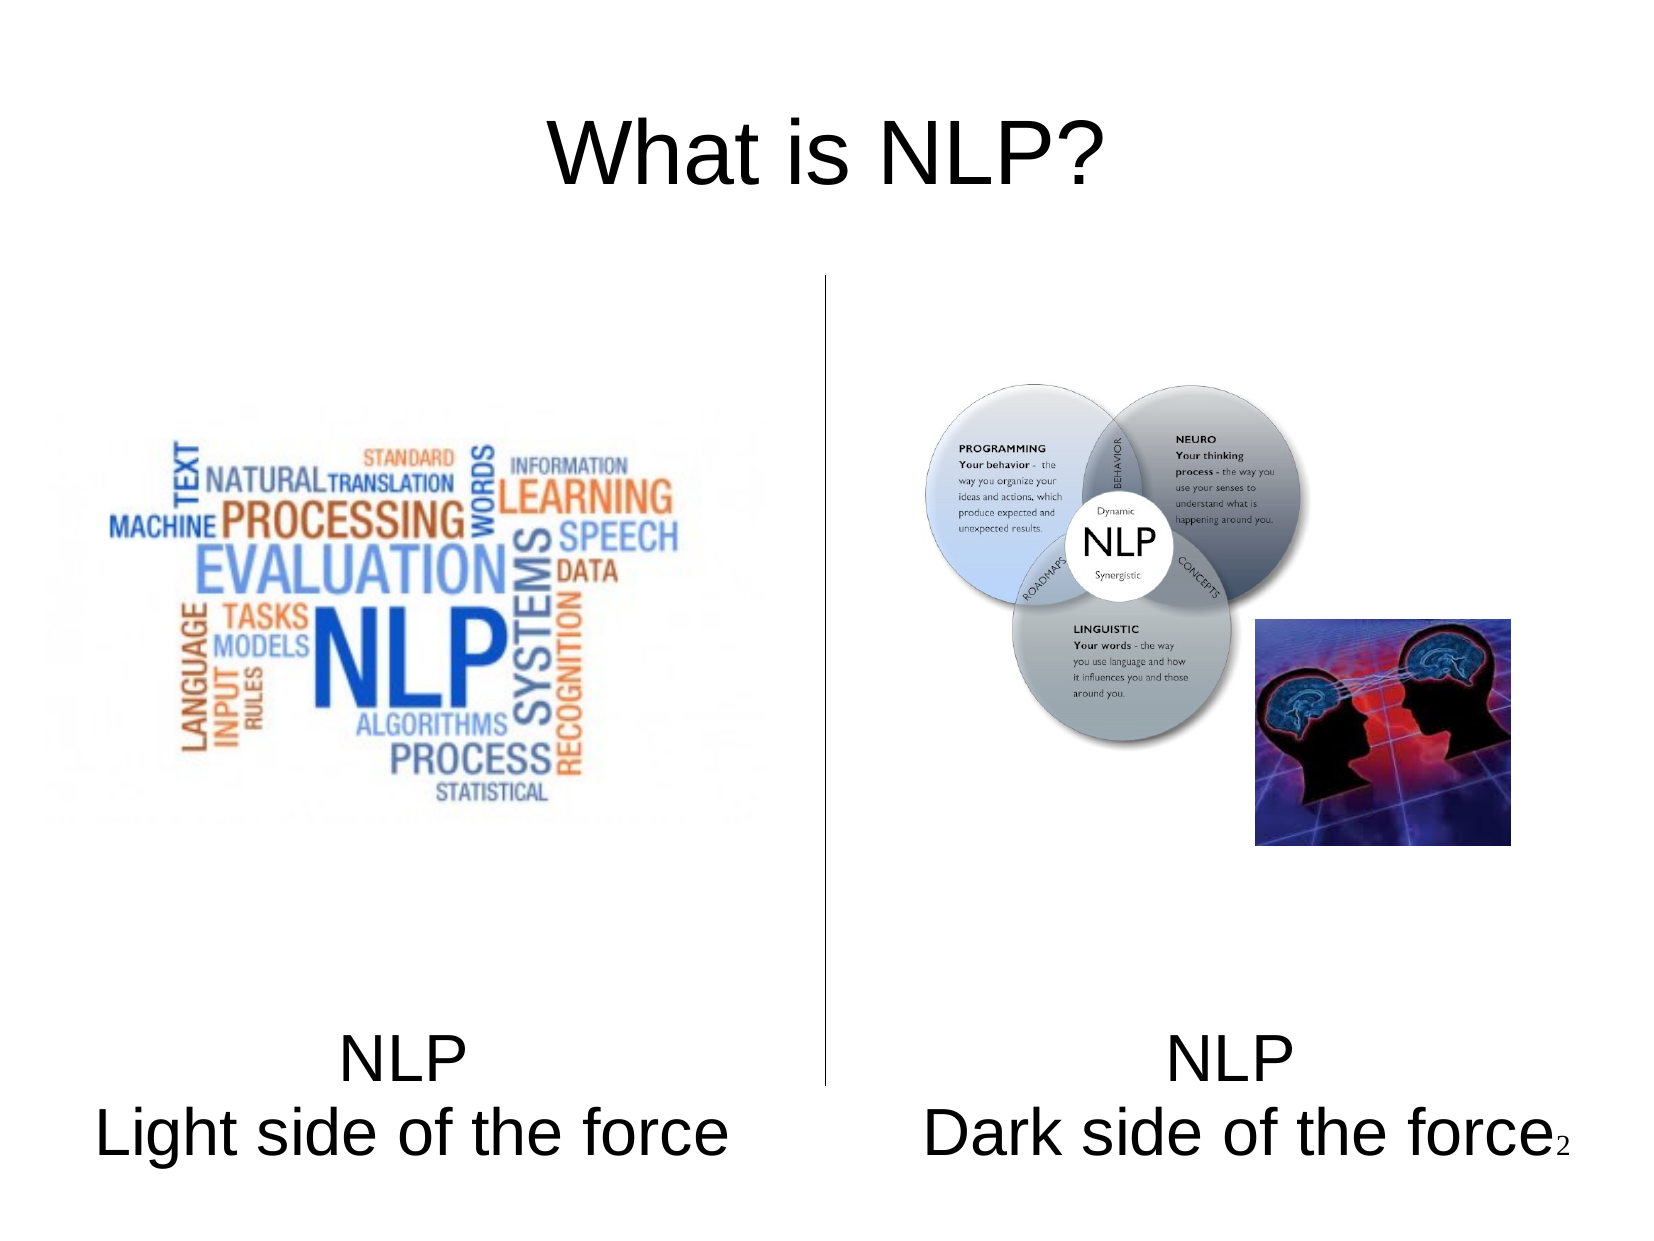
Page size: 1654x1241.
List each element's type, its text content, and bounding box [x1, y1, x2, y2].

picture [45, 404, 766, 826]
picture [922, 380, 1511, 846]
text_box NLP Light side of the force [0, 1020, 796, 1171]
text_box NLP Dark side of the force [796, 1020, 1654, 1171]
title What is NLP? [82, 49, 1571, 257]
